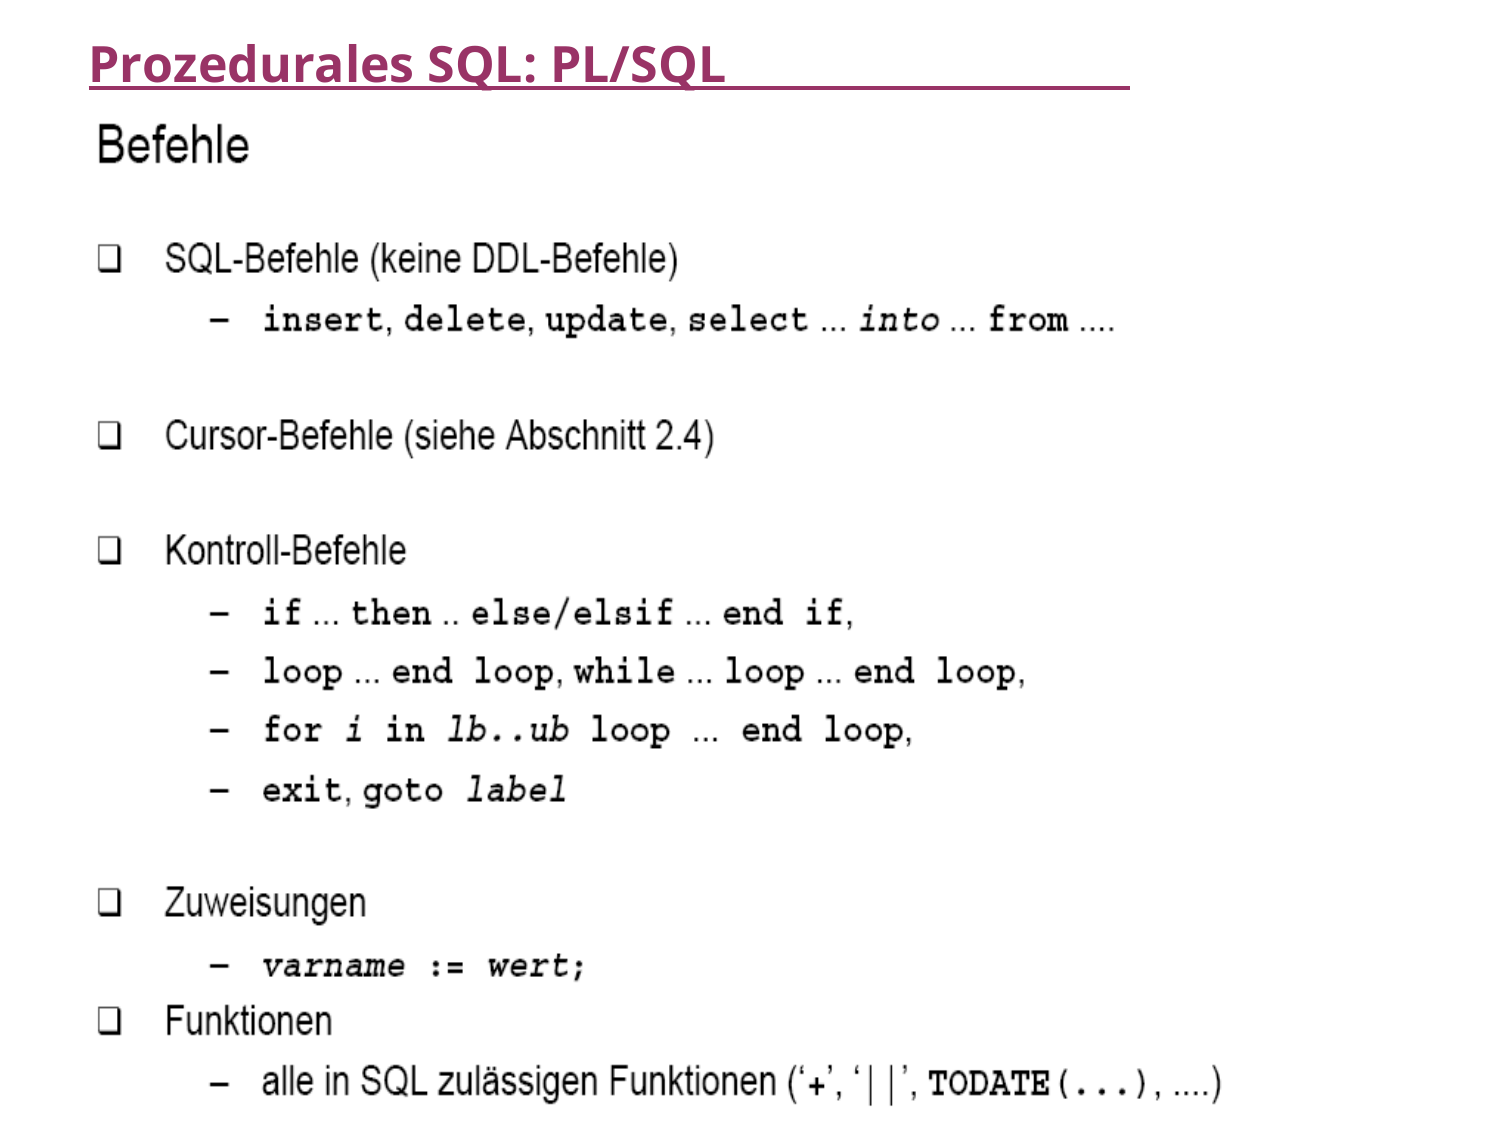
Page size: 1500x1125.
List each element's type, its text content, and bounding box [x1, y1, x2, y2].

picture [88, 112, 1251, 1123]
title Prozedurales SQL: PL/SQL [88, 7, 1364, 119]
